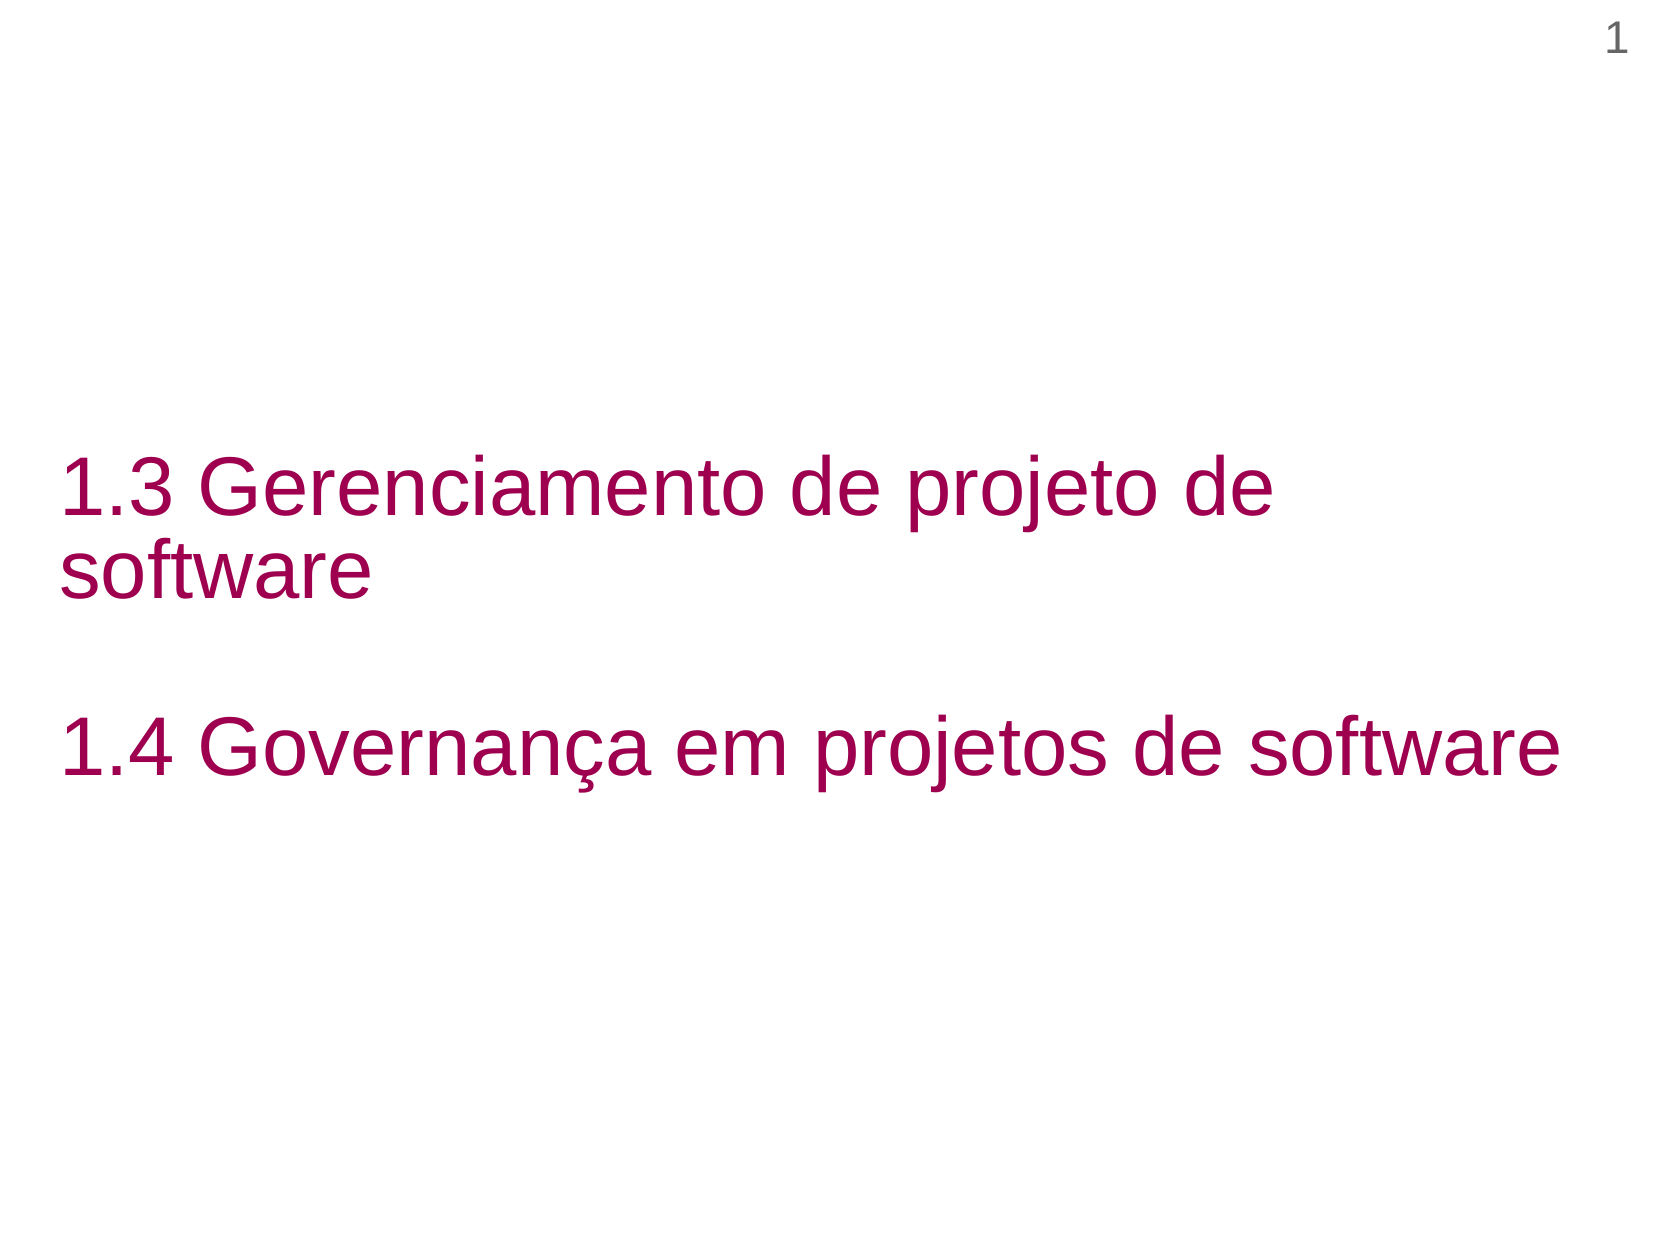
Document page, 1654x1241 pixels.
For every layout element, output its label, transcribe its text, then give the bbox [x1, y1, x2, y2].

title 1.3 Gerenciamento de projeto de software 1.4 Governança em projetos de software [59, 29, 1595, 1211]
